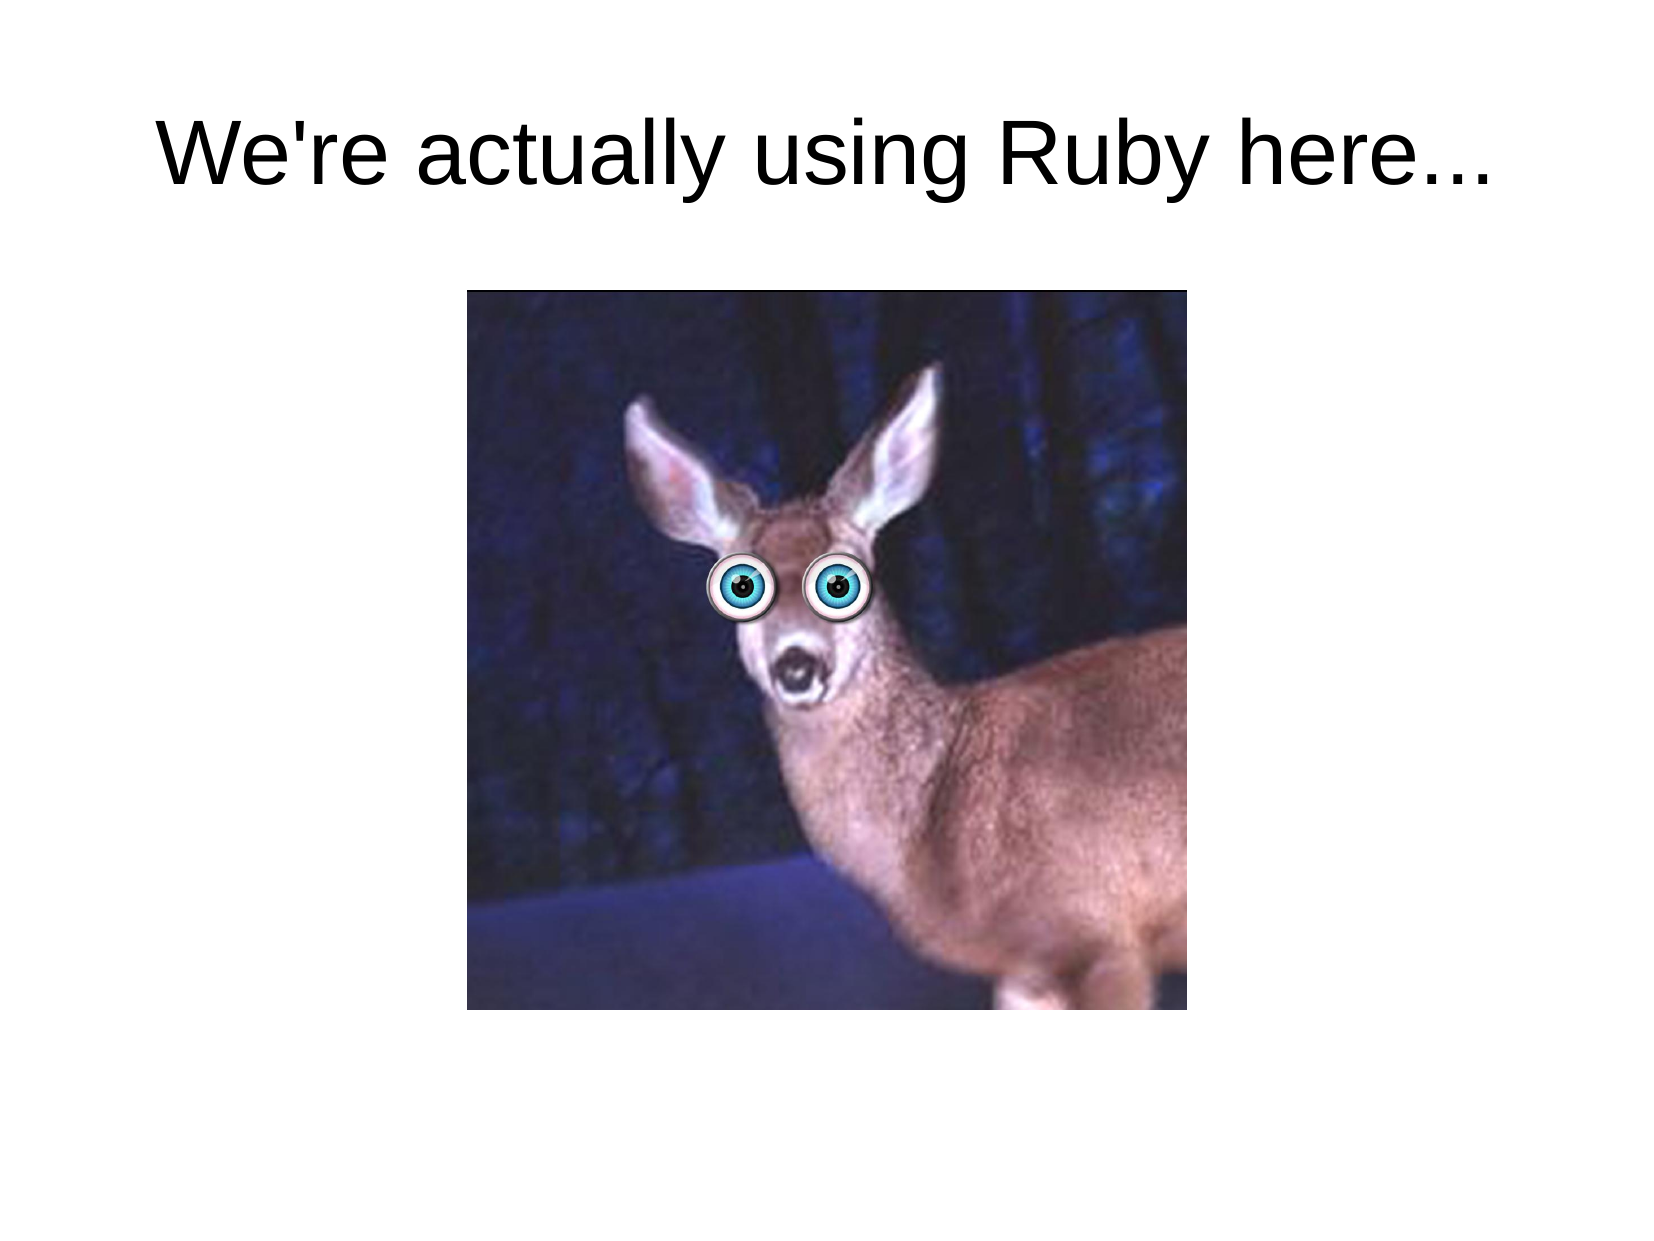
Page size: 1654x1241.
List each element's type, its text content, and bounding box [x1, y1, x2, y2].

title We're actually using Ruby here... [82, 49, 1571, 257]
picture [467, 290, 1187, 1010]
